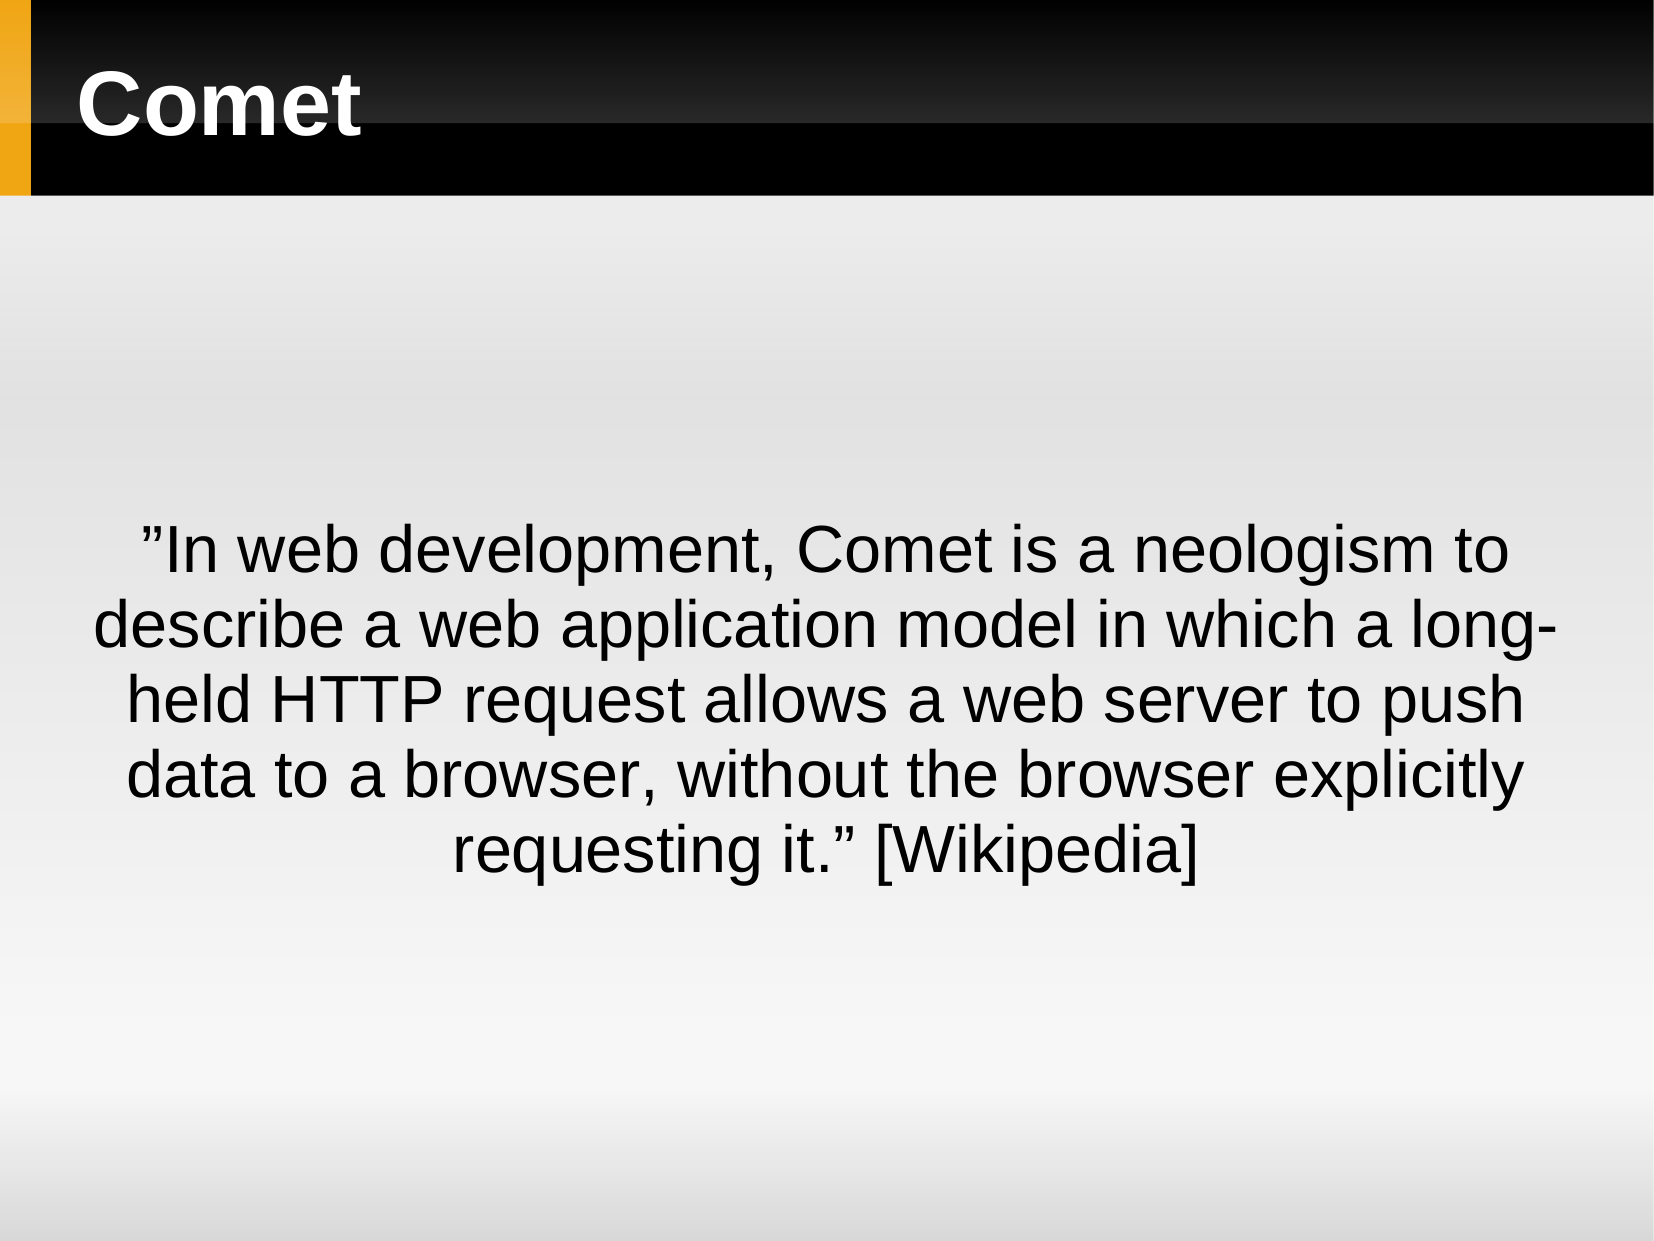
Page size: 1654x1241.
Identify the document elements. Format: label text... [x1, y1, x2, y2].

title Comet [76, 0, 1565, 208]
picture [0, 0, 1654, 1241]
subtitle ”In web development, Comet is a neologism to describe a web application model in which a long-held HTTP request allows a web server to push data to a browser, without the browser explicitly requesting it.” [Wikipedia] [82, 290, 1571, 1109]
